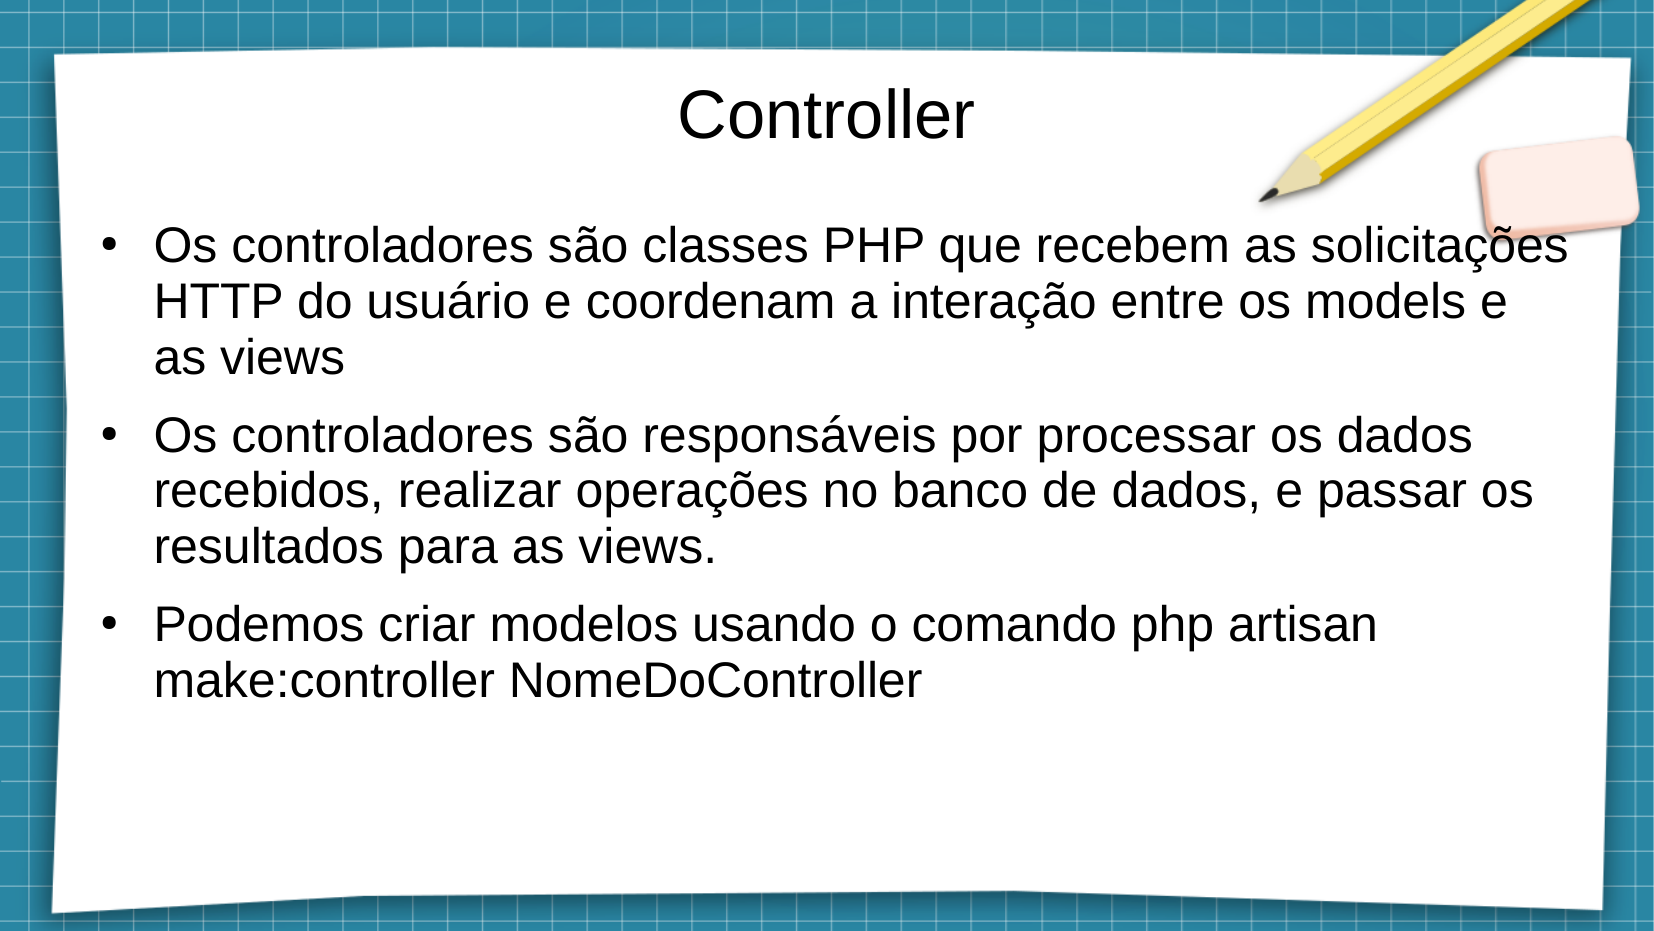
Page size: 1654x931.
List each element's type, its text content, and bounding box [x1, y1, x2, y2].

title Controller [82, 37, 1571, 193]
picture [0, 0, 1654, 931]
list Os controladores são classes PHP que recebem as solicitações HTTP do usuário e coordenam a interação entre os models e as views Os controladores são responsáveis por processar os dados recebidos, realizar operações no banco de dados, e passar os resultados para as views. Podemos criar modelos usando o comando php artisan make:controller NomeDoController [82, 217, 1571, 758]
